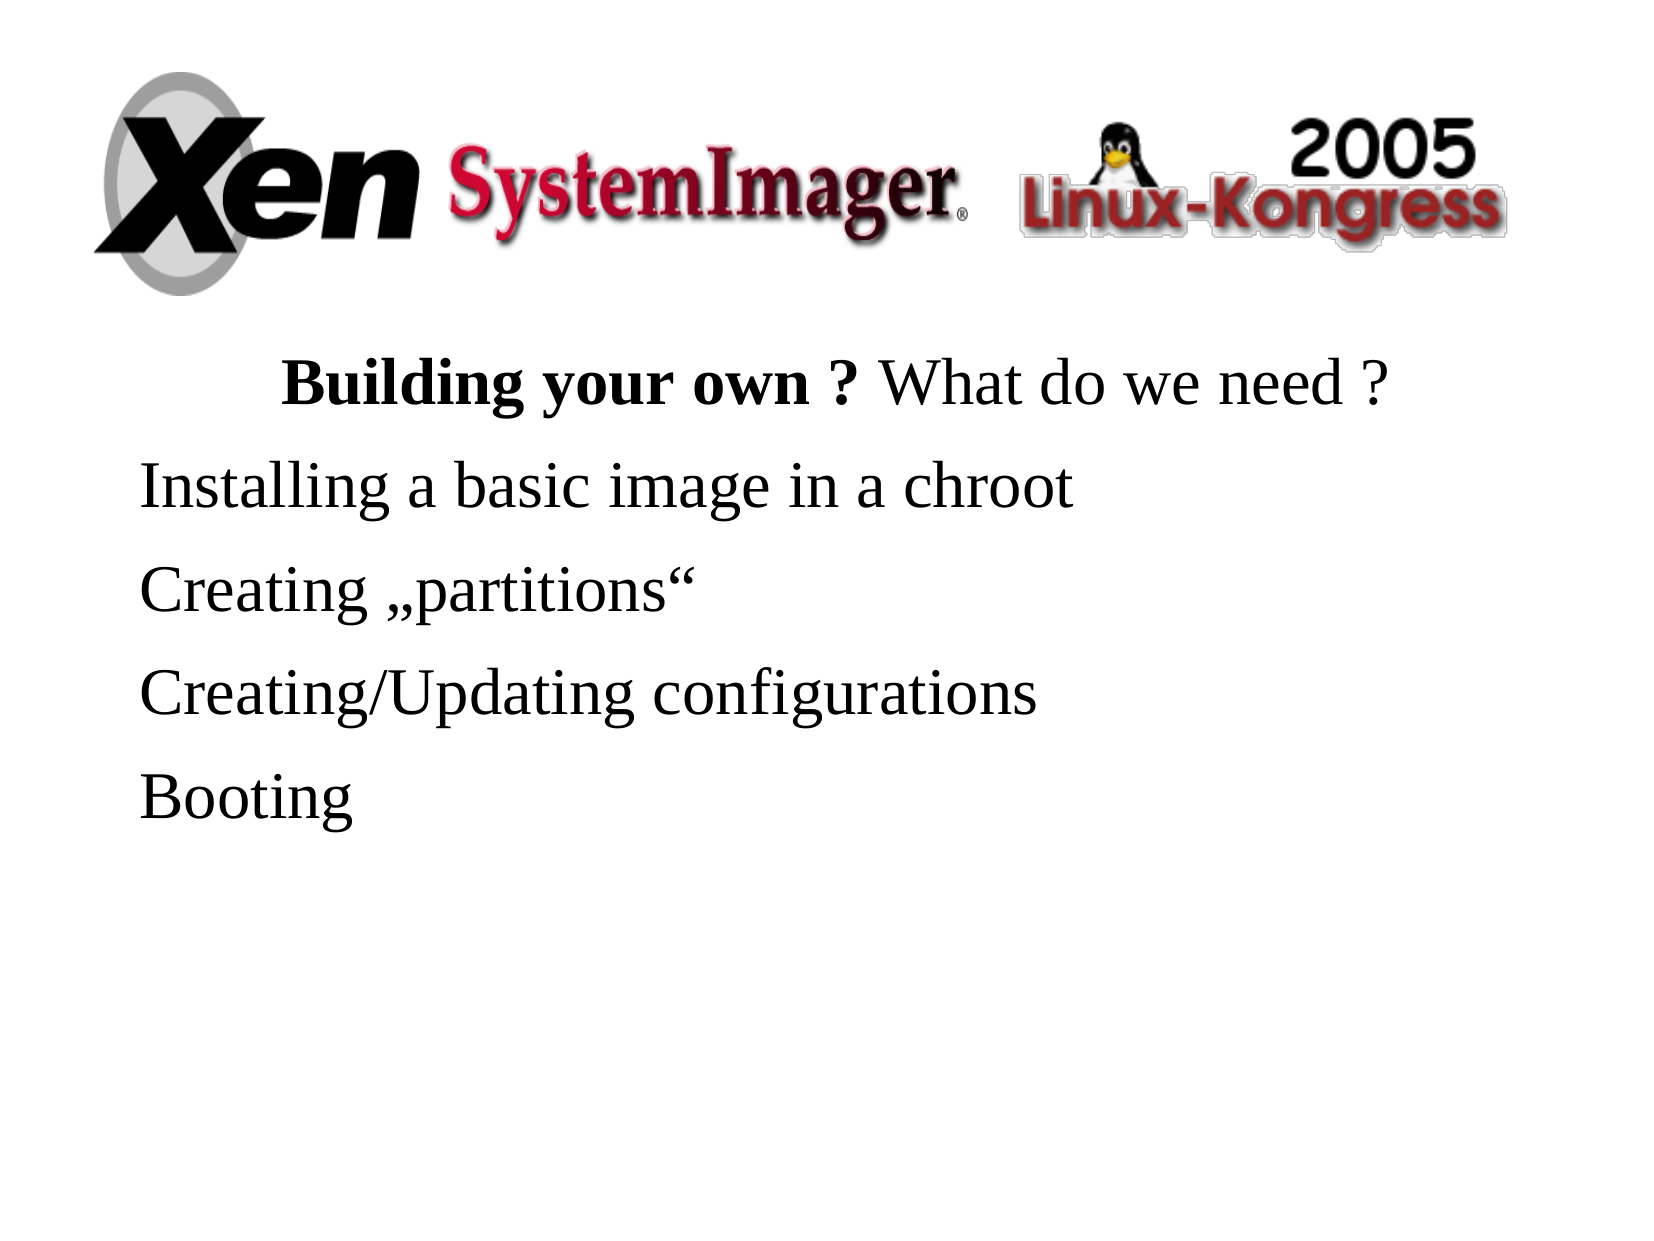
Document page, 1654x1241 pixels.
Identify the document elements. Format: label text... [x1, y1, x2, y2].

list Building your own ? What do we need ? Installing a basic image in a chroot Creating „partitions“ Creating/Updating configurations Booting [121, 344, 1534, 1194]
picture [93, 72, 420, 296]
picture [1006, 106, 1524, 265]
picture [445, 132, 971, 254]
